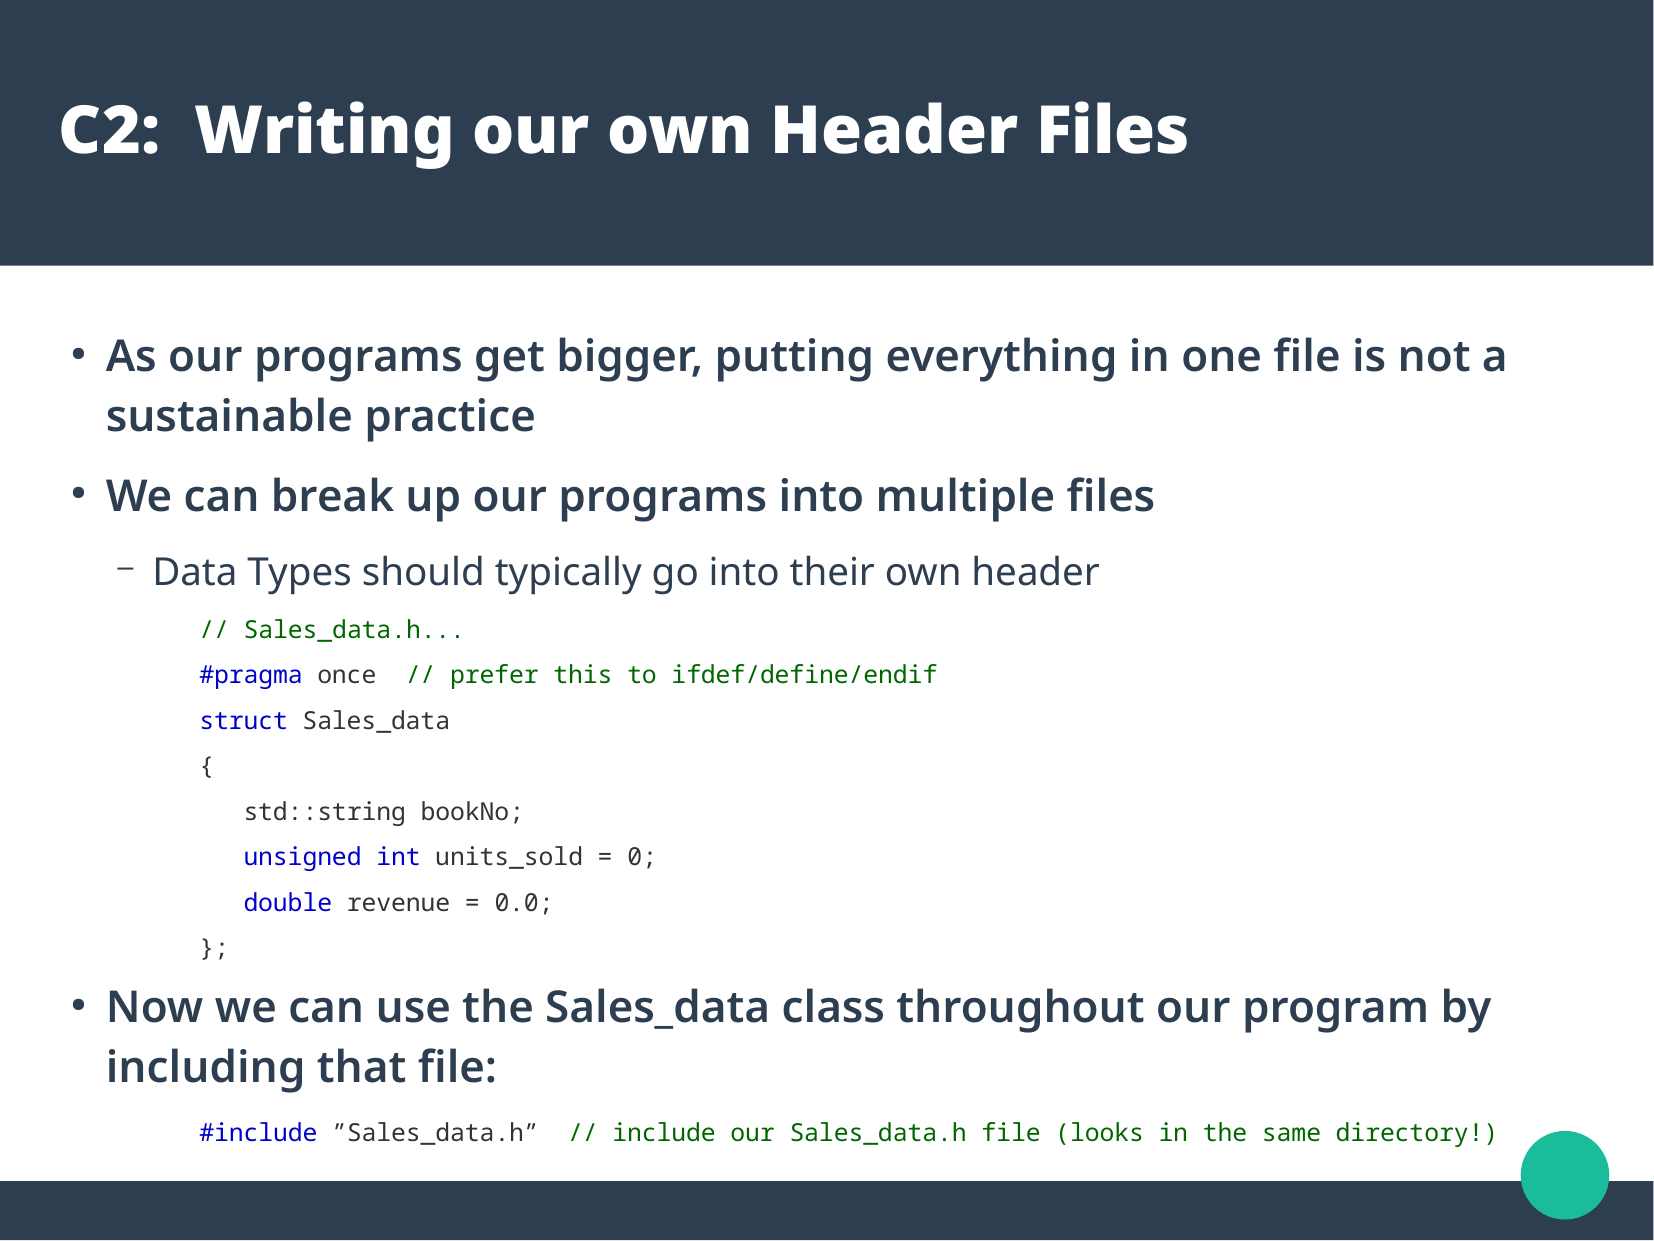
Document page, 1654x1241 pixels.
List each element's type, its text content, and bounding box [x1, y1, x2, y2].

title C2: Writing our own Header Files [59, 49, 1595, 207]
list As our programs get bigger, putting everything in one file is not a sustainable practice We can break up our programs into multiple files Data Types should typically go into their own header // Sales_data.h... #pragma once // prefer this to ifdef/define/endif struct Sales_data { std::string bookNo; unsigned int units_sold = 0; double revenue = 0.0; }; Now we can use the Sales_data class throughout our program by including that file: #include ”Sales_data.h” // include our Sales_data.h file (looks in the same directory!) [59, 324, 1595, 1152]
